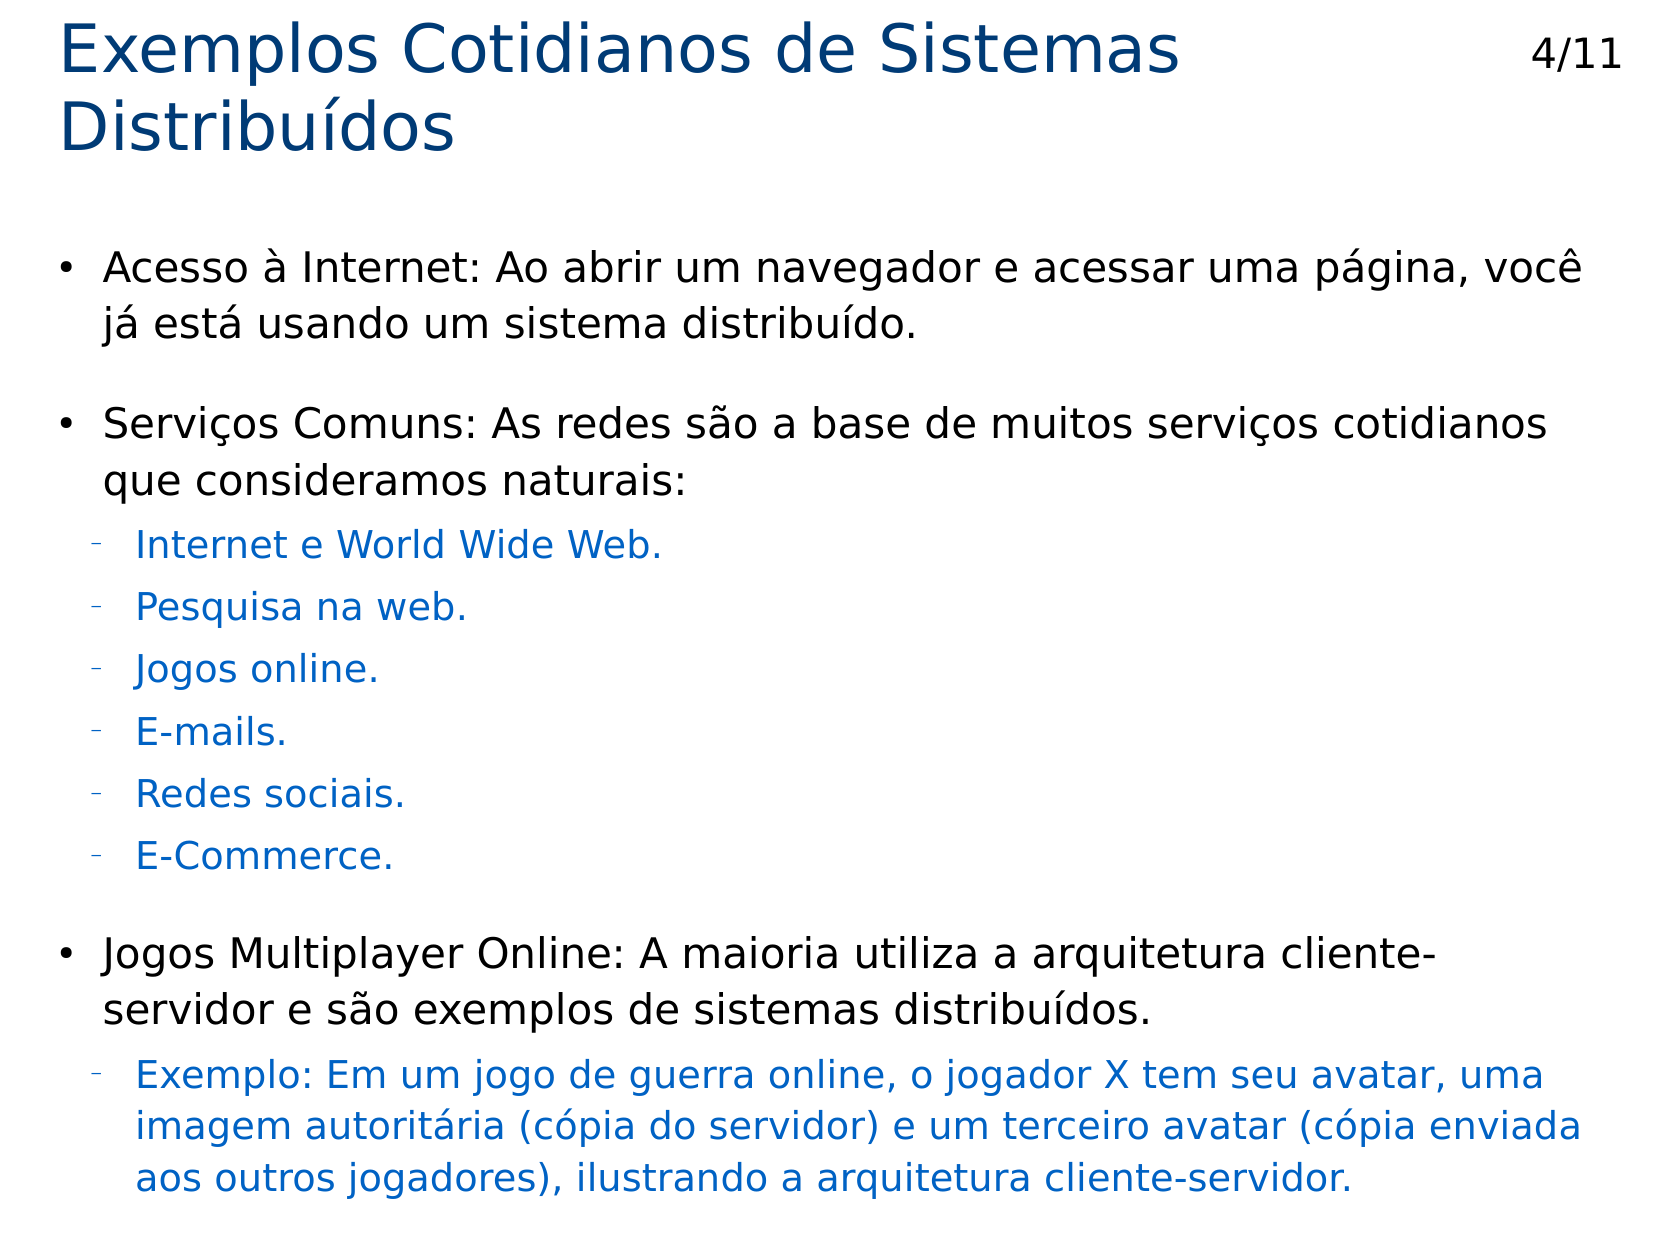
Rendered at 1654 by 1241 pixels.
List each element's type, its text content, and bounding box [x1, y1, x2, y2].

title Exemplos Cotidianos de Sistemas Distribuídos [59, 10, 1506, 167]
list Acesso à Internet: Ao abrir um navegador e acessar uma página, você já está usando um sistema distribuído. Serviços Comuns: As redes são a base de muitos serviços cotidianos que consideramos naturais: Internet e World Wide Web. Pesquisa na web. Jogos online. E-mails. Redes sociais. E-Commerce. Jogos Multiplayer Online: A maioria utiliza a arquitetura cliente-servidor e são exemplos de sistemas distribuídos. Exemplo: Em um jogo de guerra online, o jogador X tem seu avatar, uma imagem autoritária (cópia do servidor) e um terceiro avatar (cópia enviada aos outros jogadores), ilustrando a arquitetura cliente-servidor. [59, 236, 1595, 1211]
